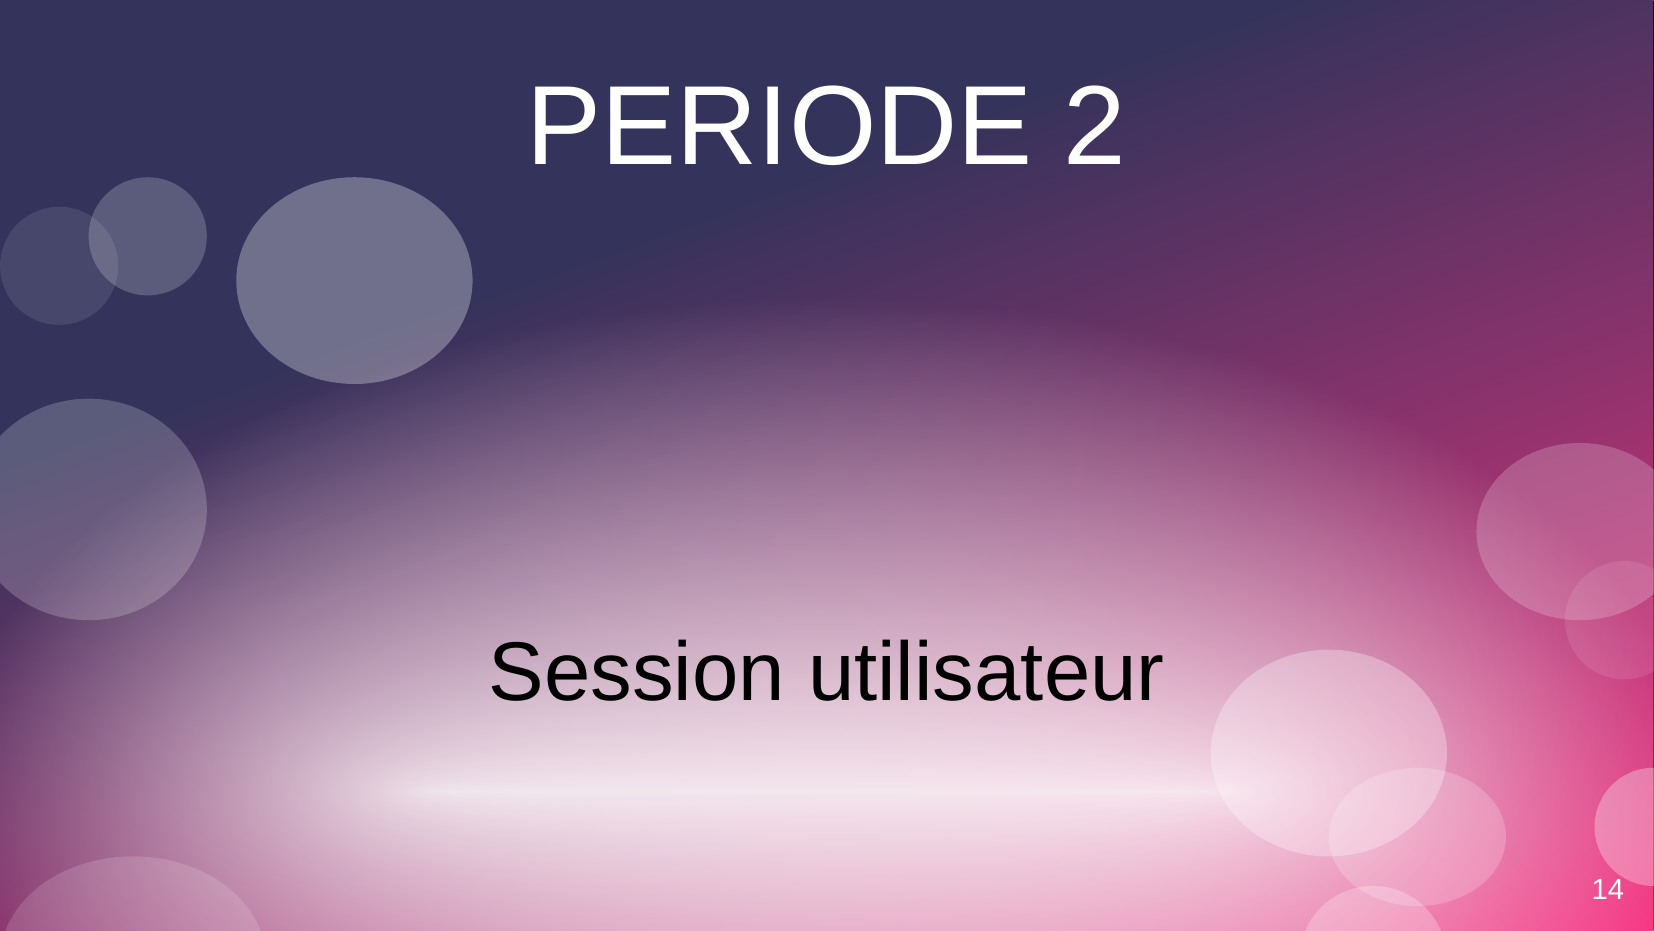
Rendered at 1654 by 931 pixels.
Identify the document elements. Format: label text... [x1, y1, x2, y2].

title PERIODE 2 [88, 44, 1565, 207]
title Session utilisateur [88, 590, 1565, 753]
